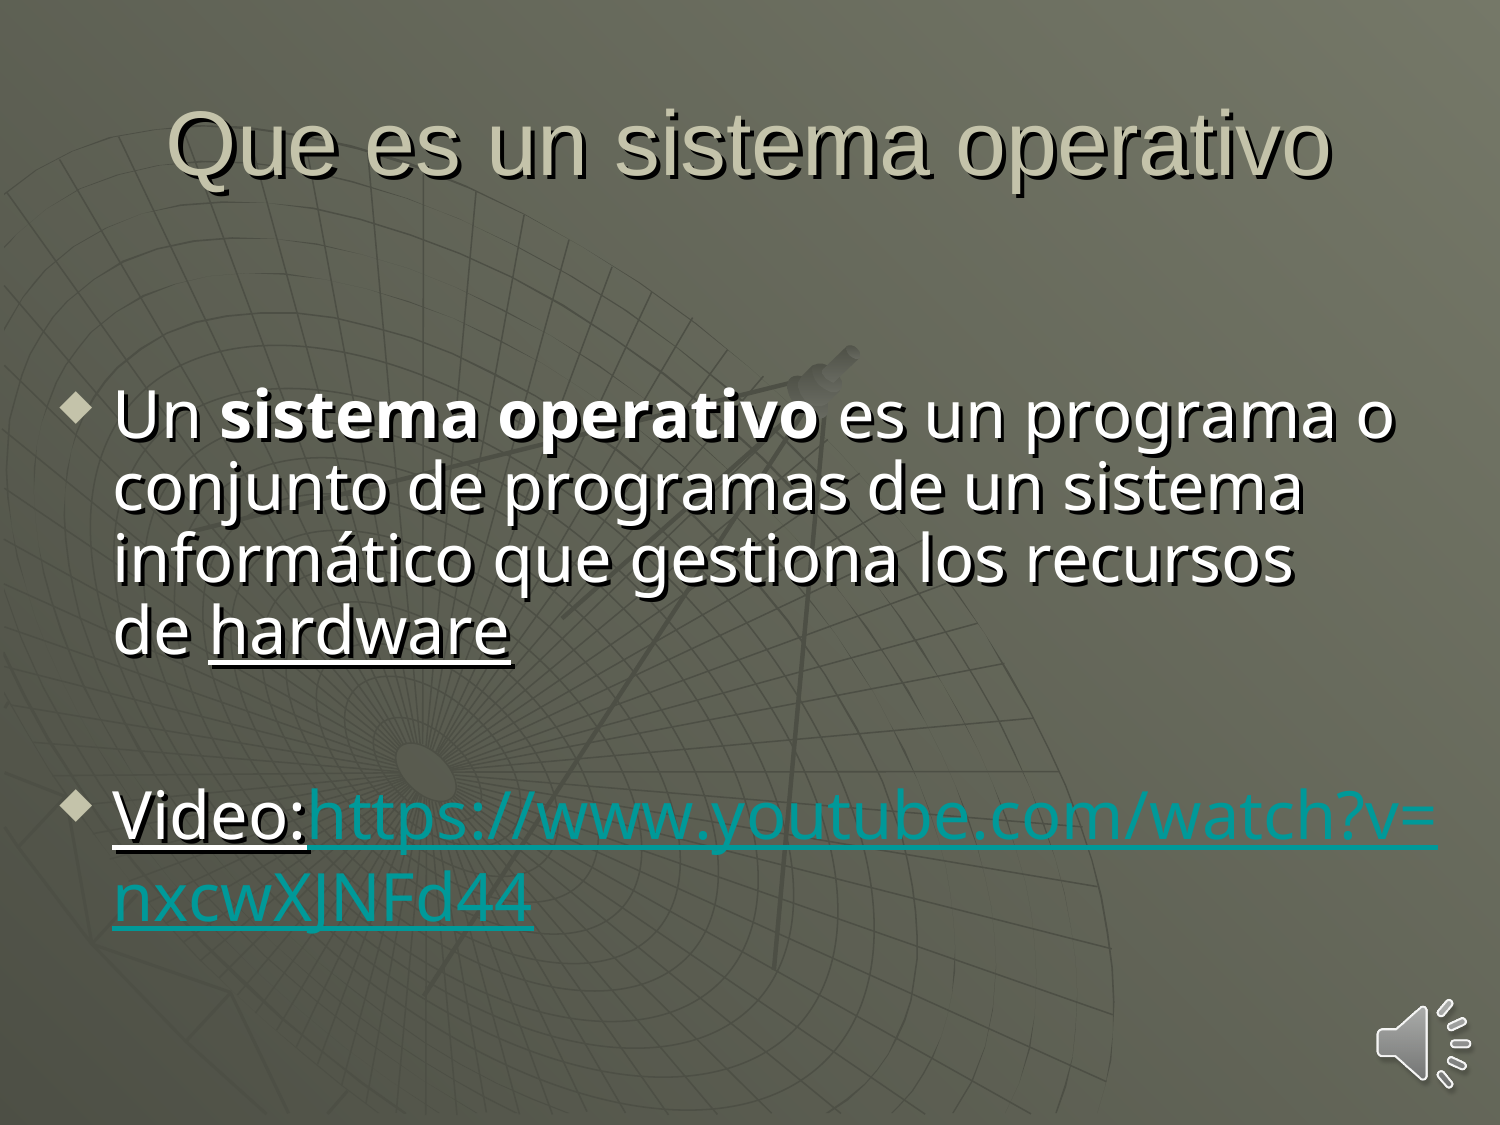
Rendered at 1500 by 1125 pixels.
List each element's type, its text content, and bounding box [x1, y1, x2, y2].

list Un sistema operativo es un programa o conjunto de programas de un sistema informático que gestiona los recursos de hardware Video:https://www.youtube.com/watch?v=nxcwXJNFd44 [41, 373, 1471, 953]
picture [1376, 996, 1477, 1097]
title Que es un sistema operativo [75, 45, 1426, 233]
